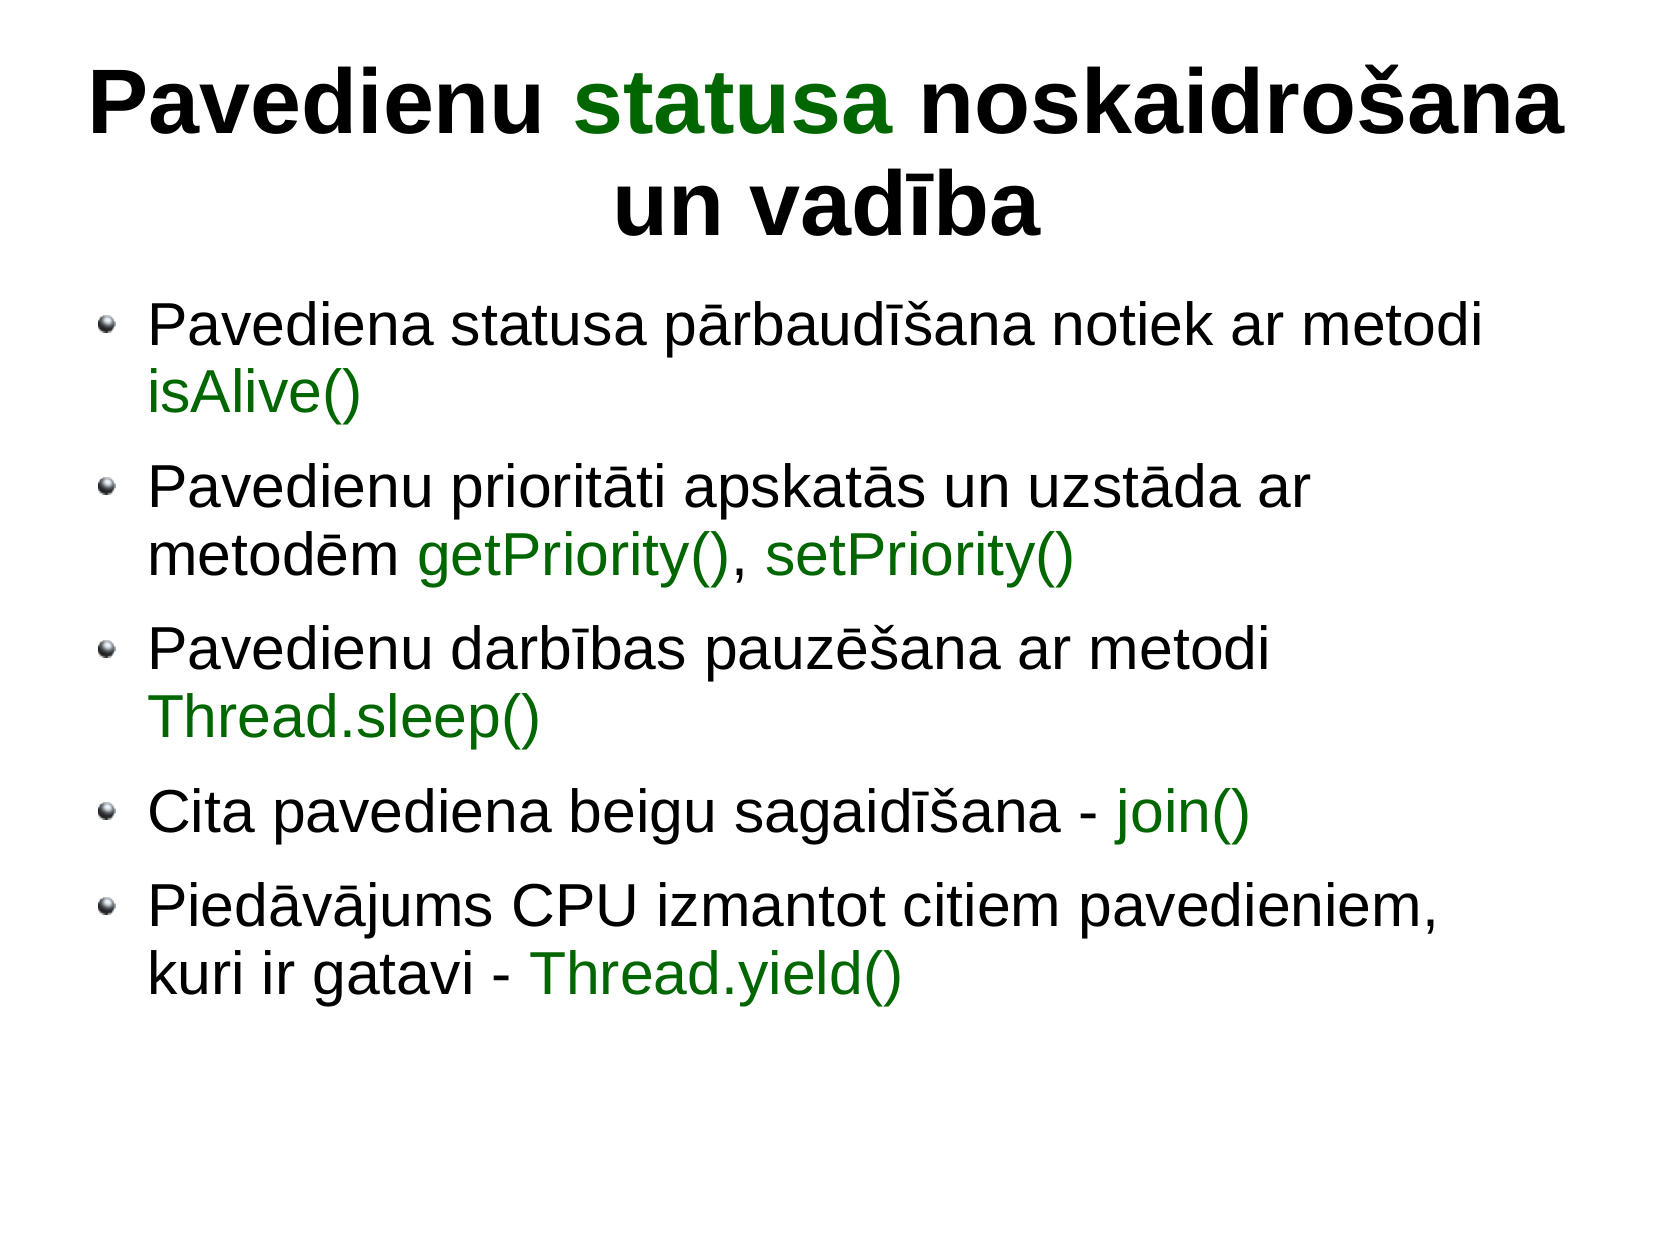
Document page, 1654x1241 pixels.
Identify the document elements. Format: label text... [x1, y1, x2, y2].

list Pavediena statusa pārbaudīšana notiek ar metodi isAlive() Pavedienu prioritāti apskatās un uzstāda ar metodēm getPriority(), setPriority() Pavedienu darbības pauzēšana ar metodi Thread.sleep() Cita pavediena beigu sagaidīšana - join() Piedāvājums CPU izmantot citiem pavedieniem, kuri ir gatavi - Thread.yield() [82, 290, 1538, 1010]
title Pavedienu statusa noskaidrošana un vadība [82, 49, 1571, 257]
